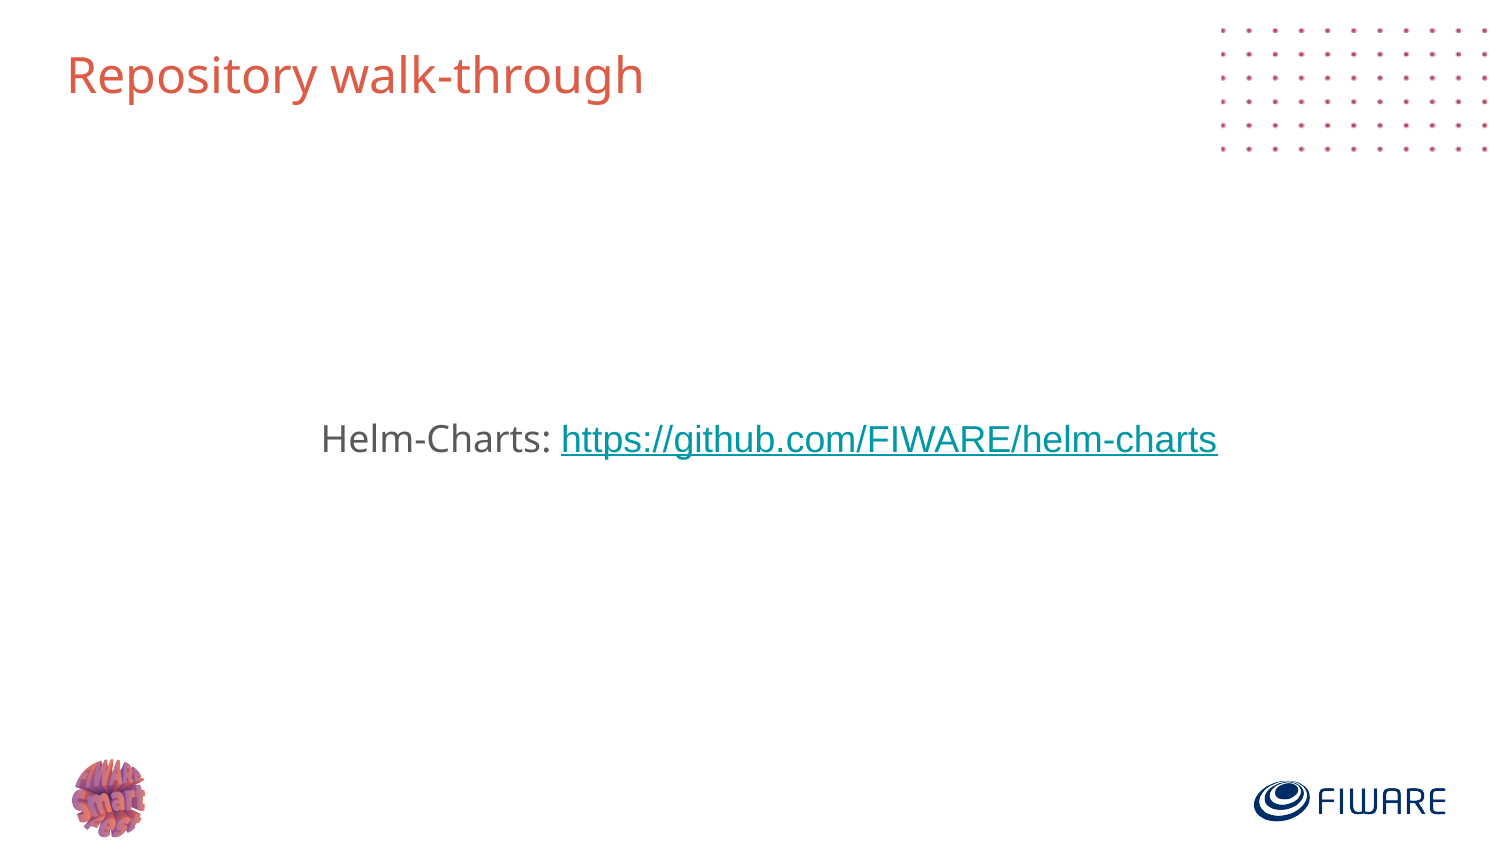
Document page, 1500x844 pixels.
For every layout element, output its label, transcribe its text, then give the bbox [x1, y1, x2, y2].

picture [1252, 778, 1449, 823]
title Repository walk-through [51, 28, 1129, 152]
picture [63, 754, 160, 844]
list Helm-Charts: https://github.com/FIWARE/helm-charts [51, 377, 1423, 543]
picture [1221, 28, 1488, 152]
